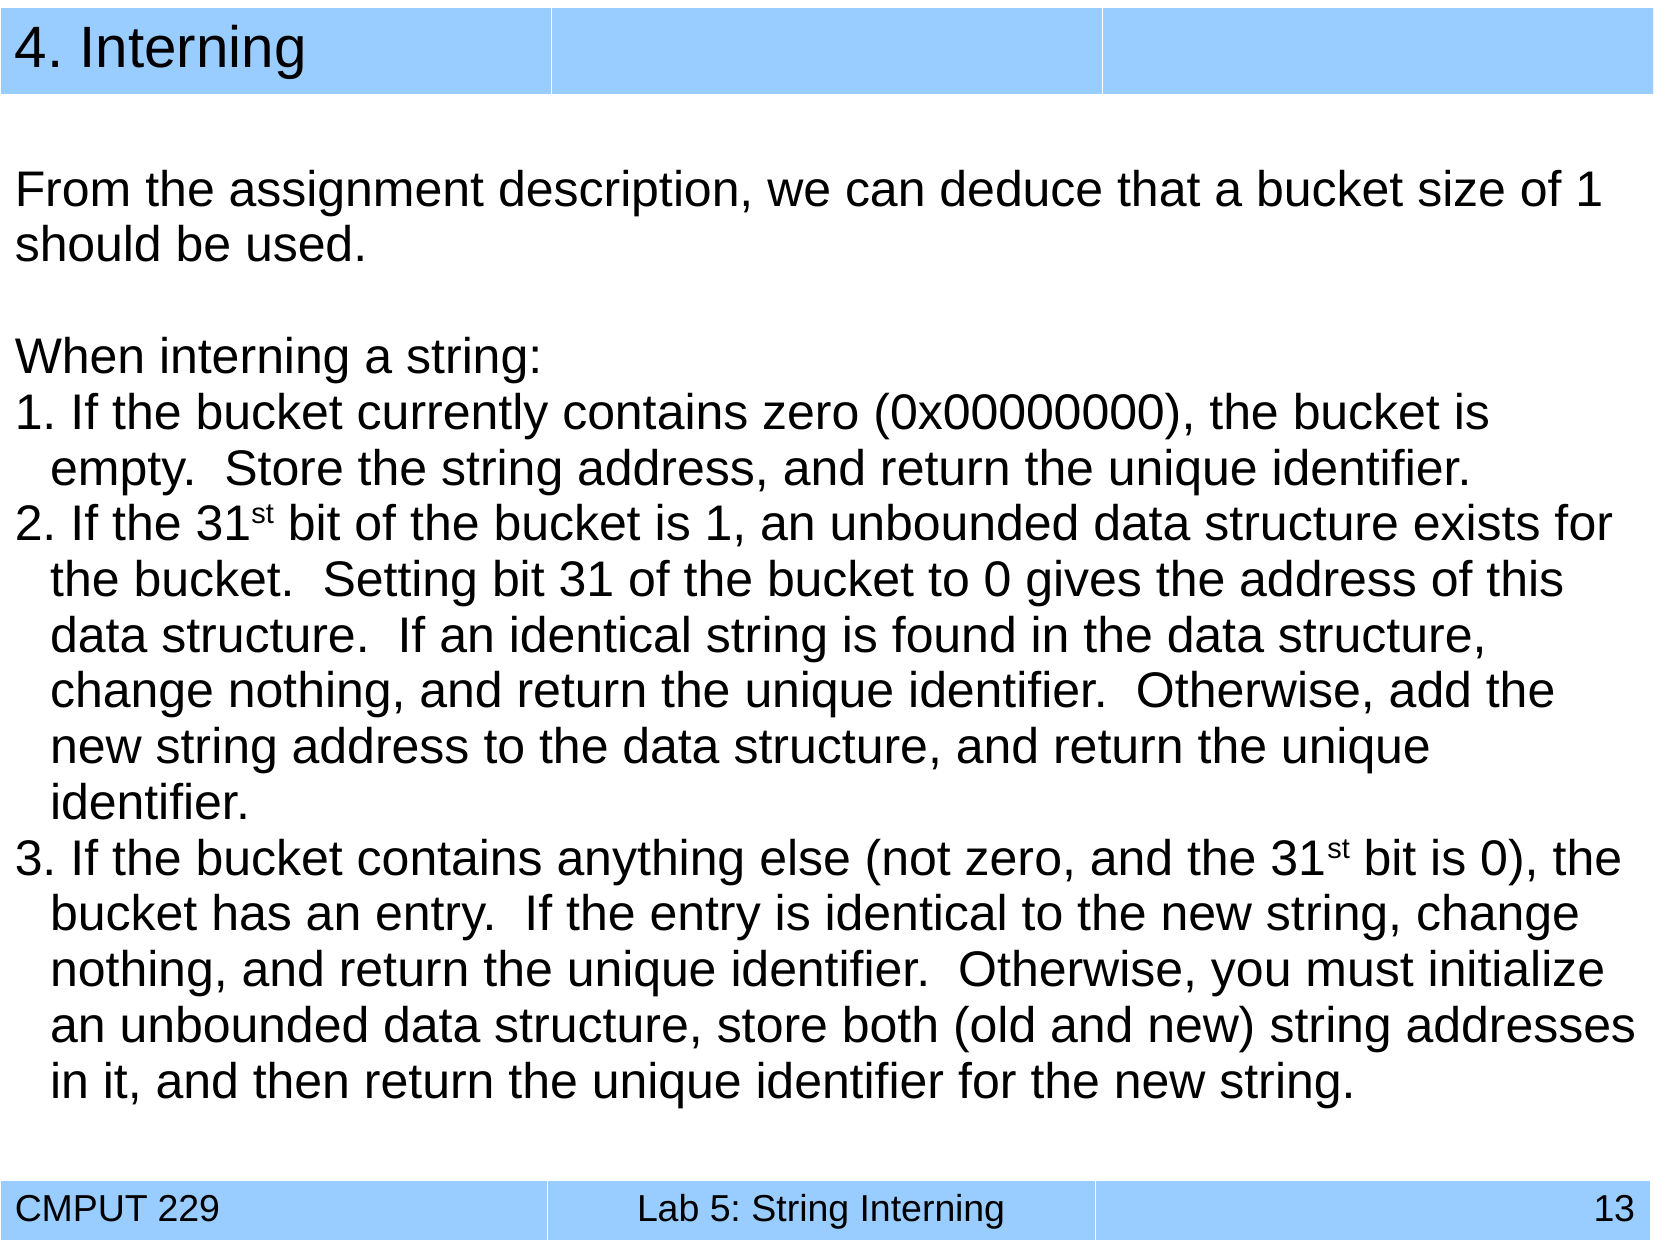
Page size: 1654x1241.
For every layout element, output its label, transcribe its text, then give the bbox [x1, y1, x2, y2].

table_header Lab 5: String Interning [548, 1181, 1095, 1240]
table_header <number> [1096, 1181, 1650, 1240]
text_box From the assignment description, we can deduce that a bucket size of 1 should be used. When interning a string: If the bucket currently contains zero (0x00000000), the bucket is empty. Store the string address, and return the unique identifier. If the 31st bit of the bucket is 1, an unbounded data structure exists for the bucket. Setting bit 31 of the bucket to 0 gives the address of this data structure. If an identical string is found in the data structure, change nothing, and return the unique identifier. Otherwise, add the new string address to the data structure, and return the unique identifier. If the bucket contains anything else (not zero, and the 31st bit is 0), the bucket has an entry. If the entry is identical to the new string, change nothing, and return the unique identifier. Otherwise, you must initialize an unbounded data structure, store both (old and new) string addresses in it, and then return the unique identifier for the new string. [0, 153, 1654, 1134]
table_header CMPUT 229 [1, 1181, 547, 1240]
table_header 4. Interning [1, 8, 551, 94]
table_header [1103, 8, 1653, 94]
table_header [552, 8, 1102, 94]
